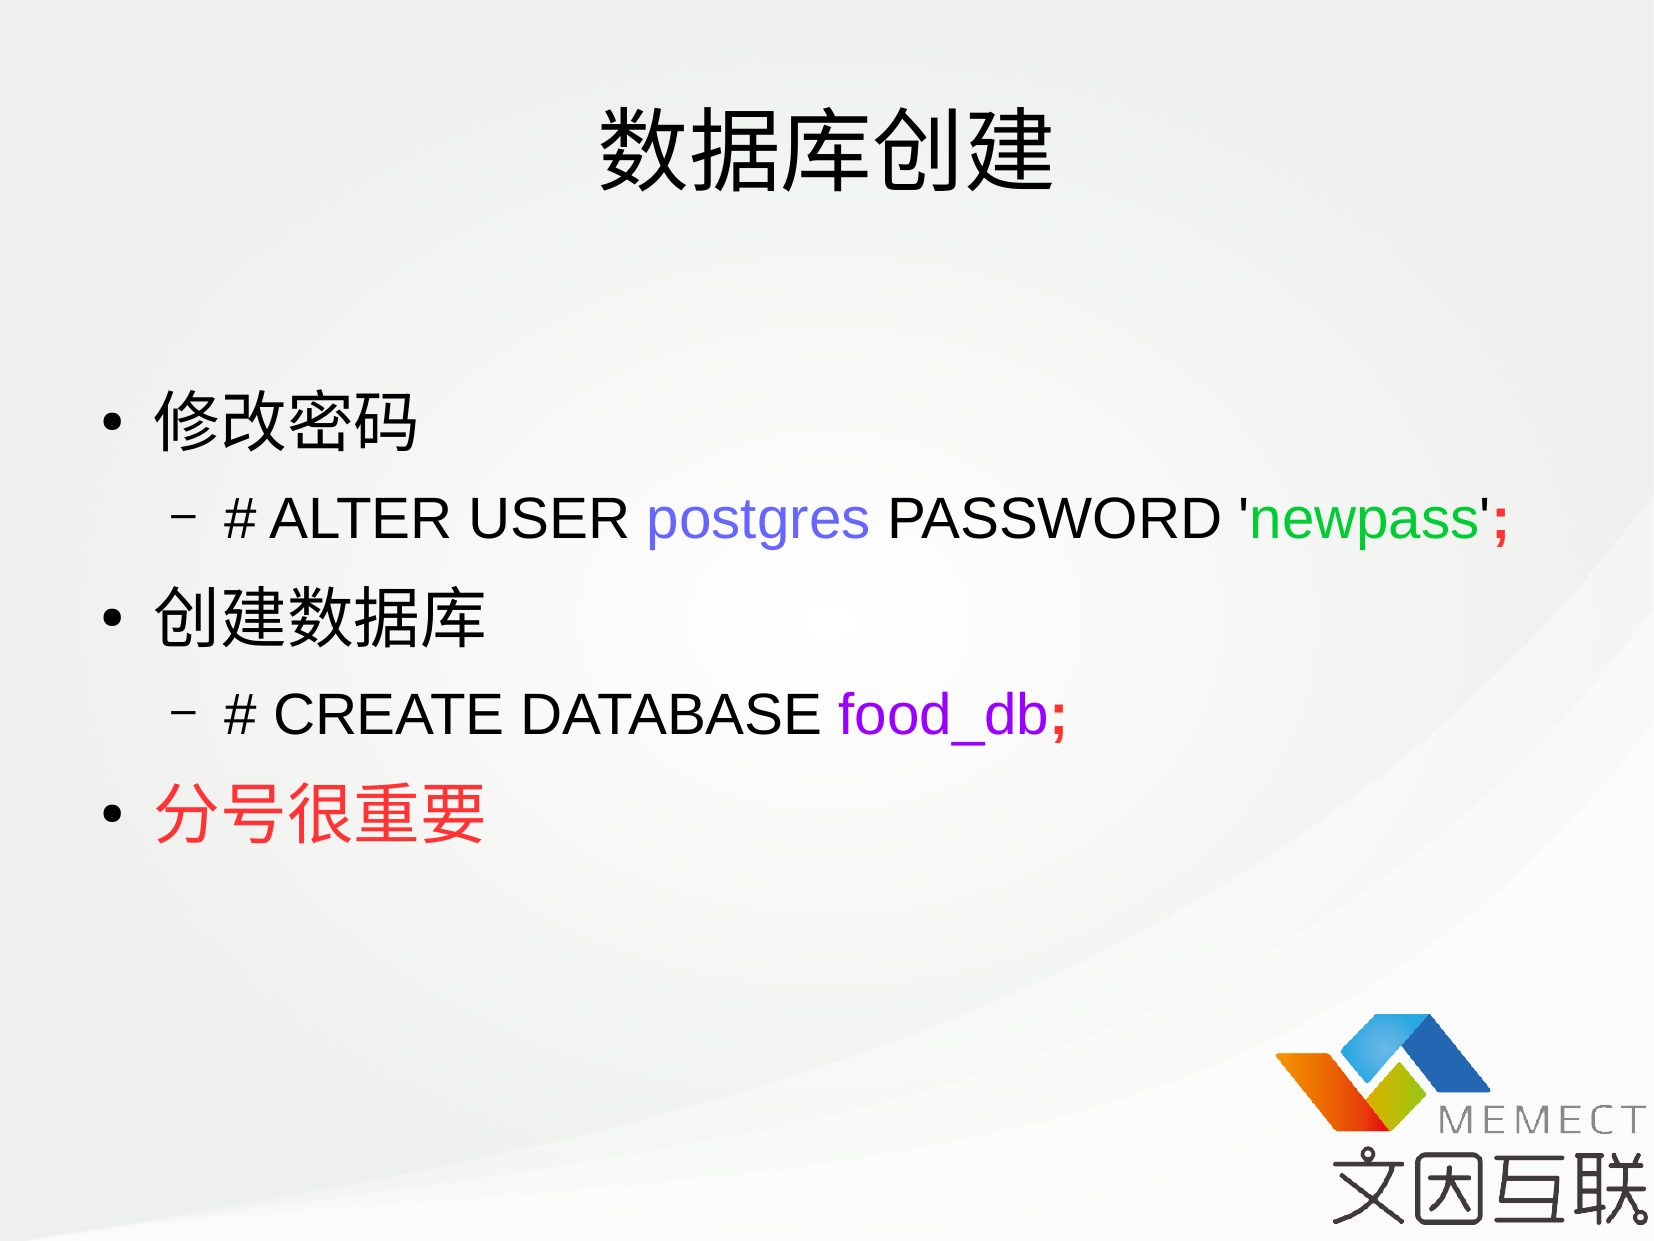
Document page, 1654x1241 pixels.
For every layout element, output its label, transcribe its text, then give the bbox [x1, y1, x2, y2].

title 数据库创建 [82, 49, 1571, 257]
list 修改密码 # ALTER USER postgres PASSWORD 'newpass'; 创建数据库 # CREATE DATABASE food_db; 分号很重要 [82, 290, 1571, 1010]
picture [0, 0, 1654, 1241]
